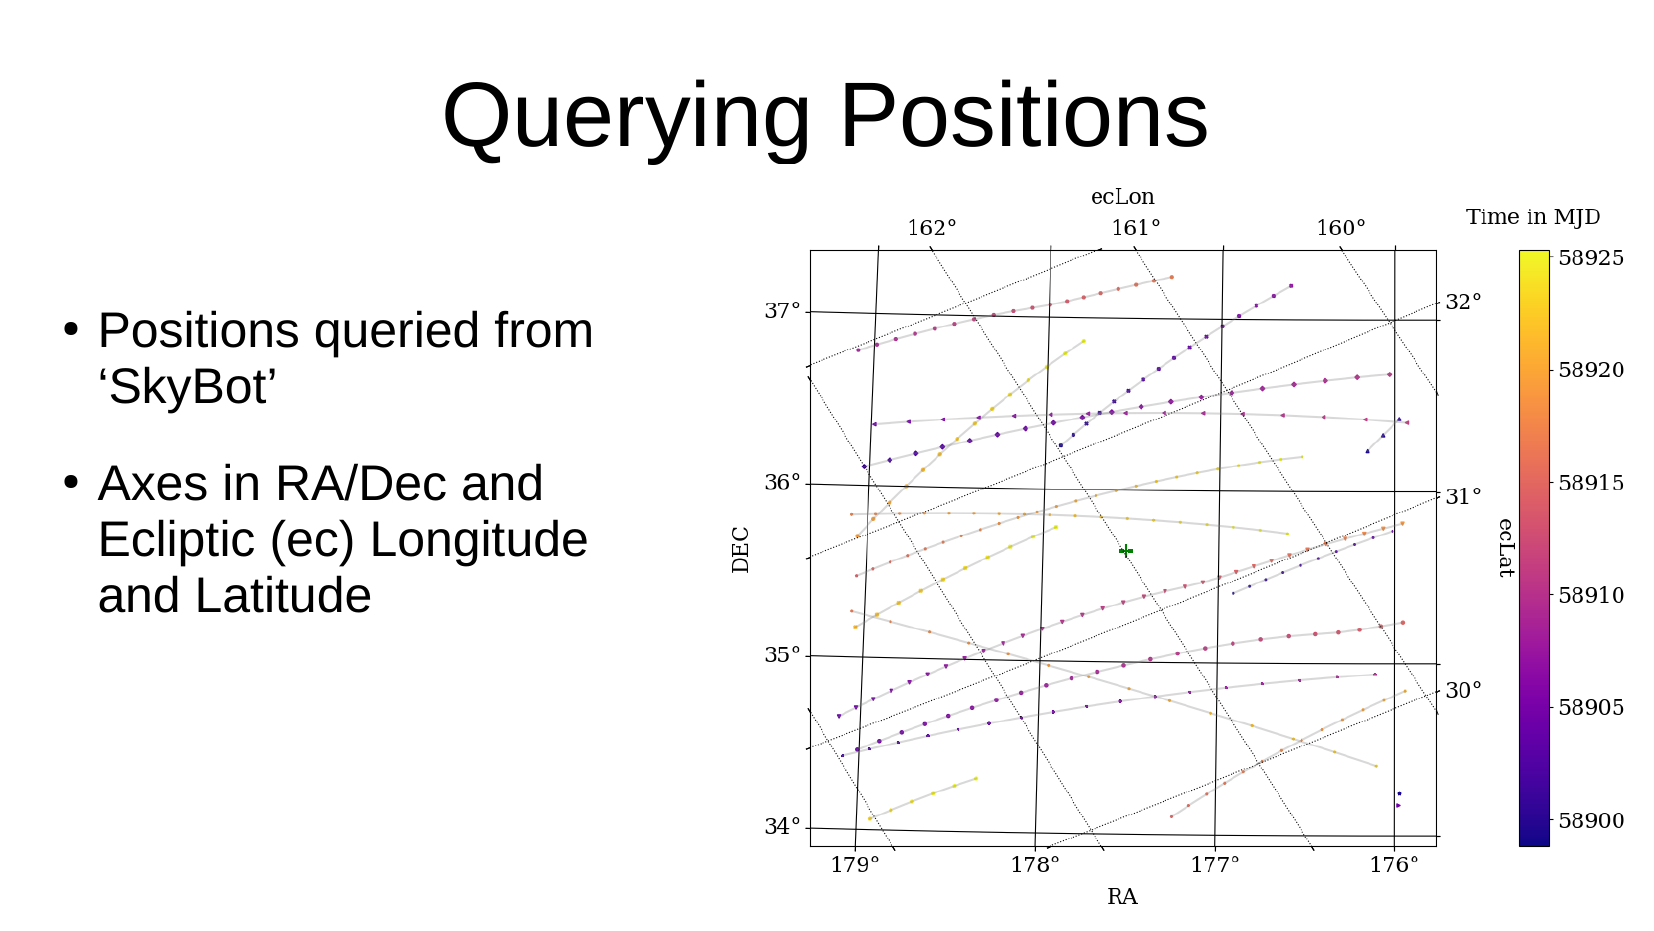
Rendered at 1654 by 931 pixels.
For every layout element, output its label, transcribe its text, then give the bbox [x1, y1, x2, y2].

text_box Positions queried from ‘SkyBot’ Axes in RA/Dec and Ecliptic (ec) Longitude and Latitude [47, 295, 686, 631]
picture [708, 164, 1654, 931]
title Querying Positions [82, 37, 1571, 193]
